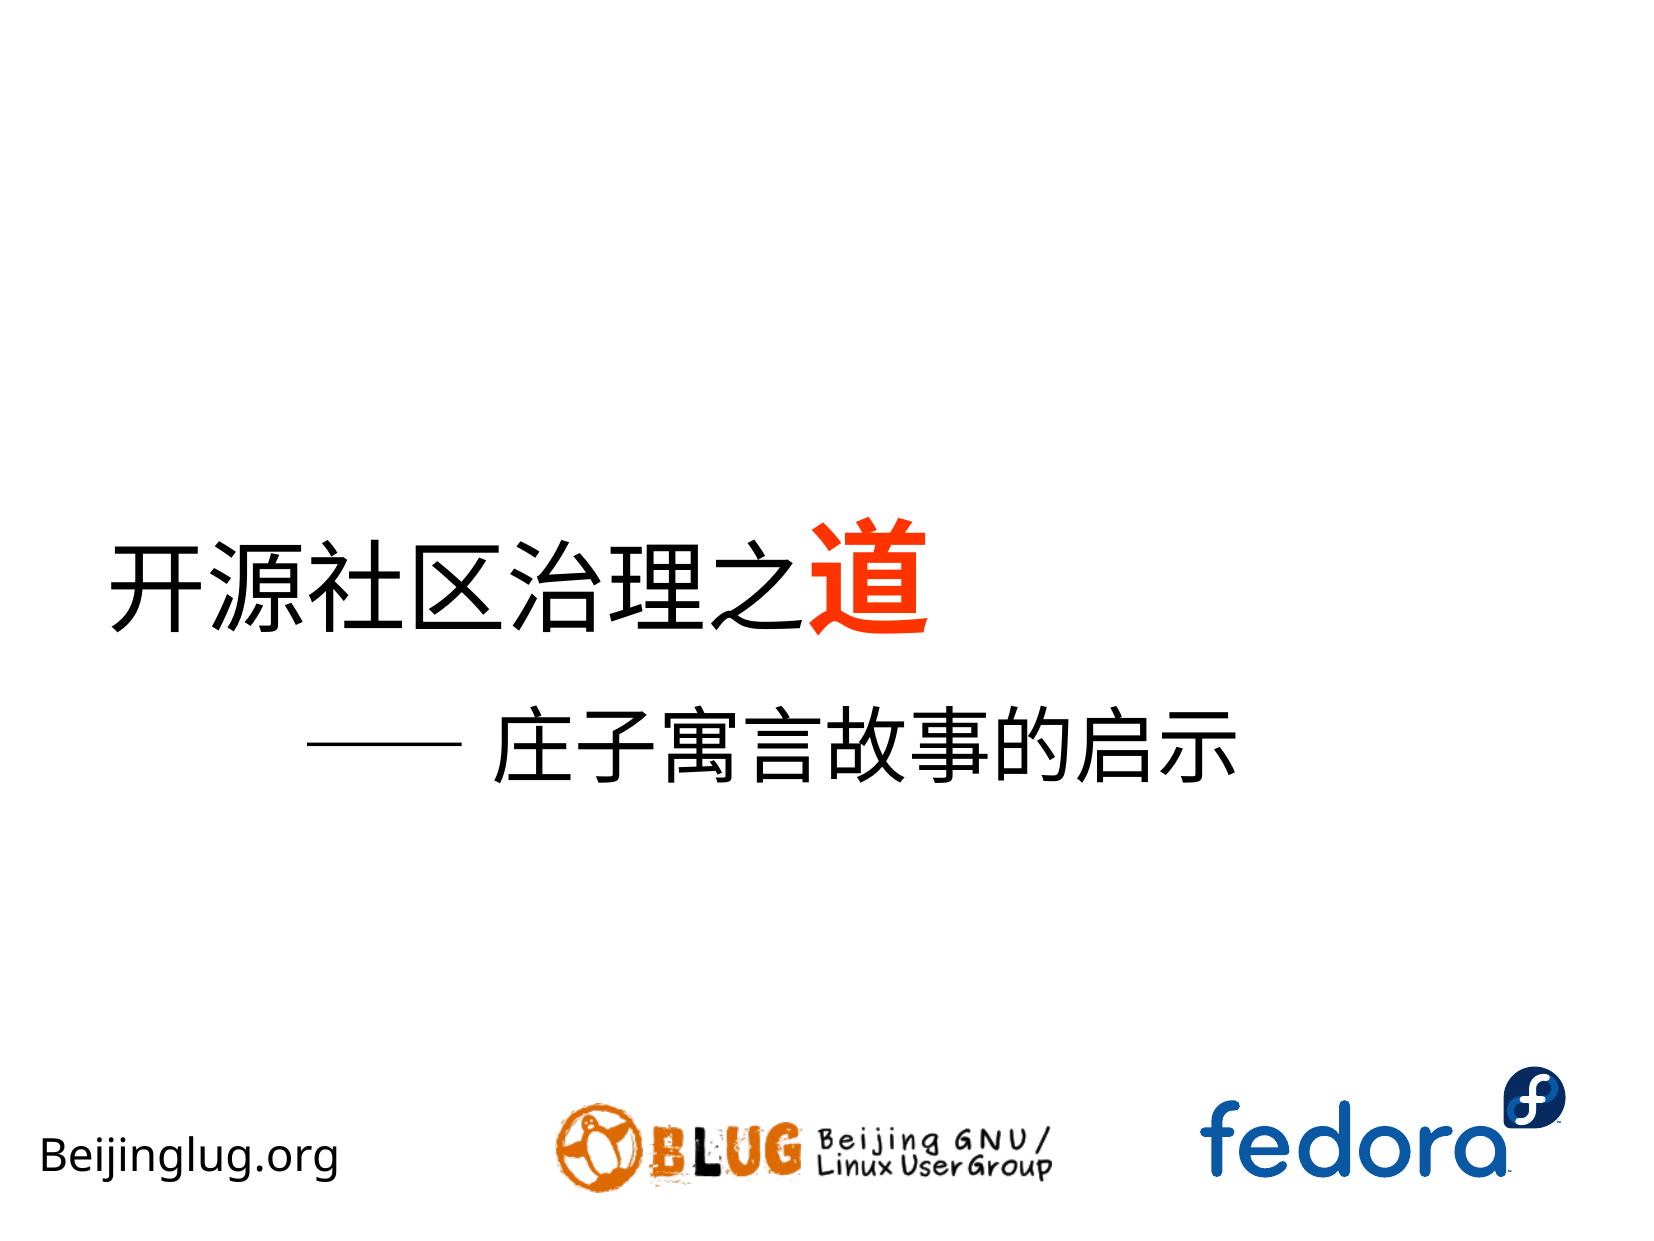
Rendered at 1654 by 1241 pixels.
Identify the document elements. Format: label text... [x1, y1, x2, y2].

picture [555, 1103, 1052, 1193]
text_box 开源社区治理之道 ——庄子寓言故事的启示 [91, 472, 1318, 821]
